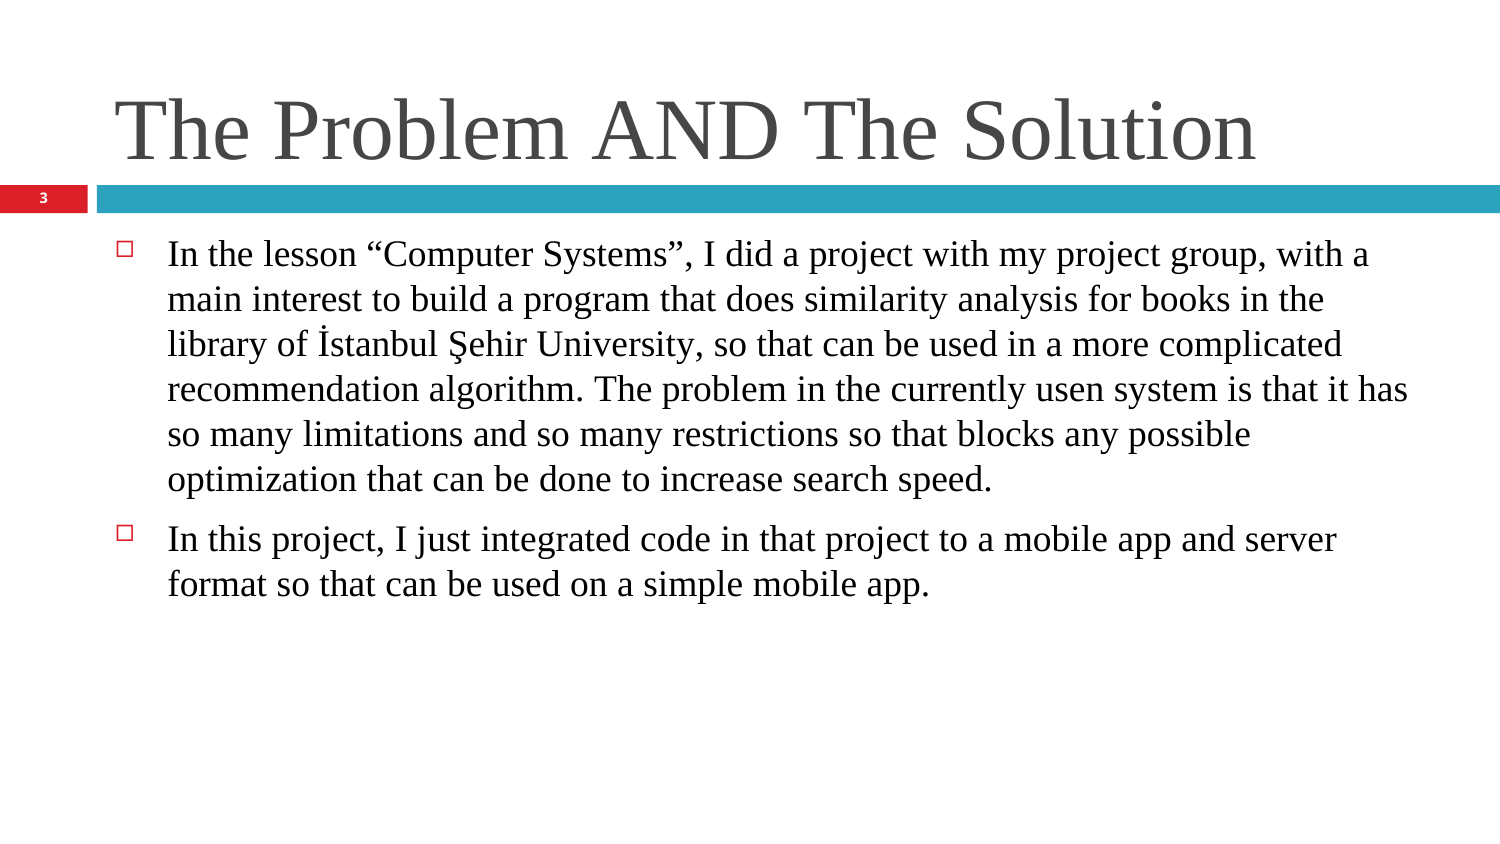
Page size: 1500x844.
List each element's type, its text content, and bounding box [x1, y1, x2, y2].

list In the lesson “Computer Systems”, I did a project with my project group, with a main interest to build a program that does similarity analysis for books in the library of İstanbul Şehir University, so that can be used in a more complicated recommendation algorithm. The problem in the currently usen system is that it has so many limitations and so many restrictions so that blocks any possible optimization that can be done to increase search speed. In this project, I just integrated code in that project to a mobile app and server format so that can be used on a simple mobile app. [99, 221, 1438, 760]
title The Problem AND The Solution [99, 19, 1438, 185]
text_box <number> [0, 184, 88, 215]
